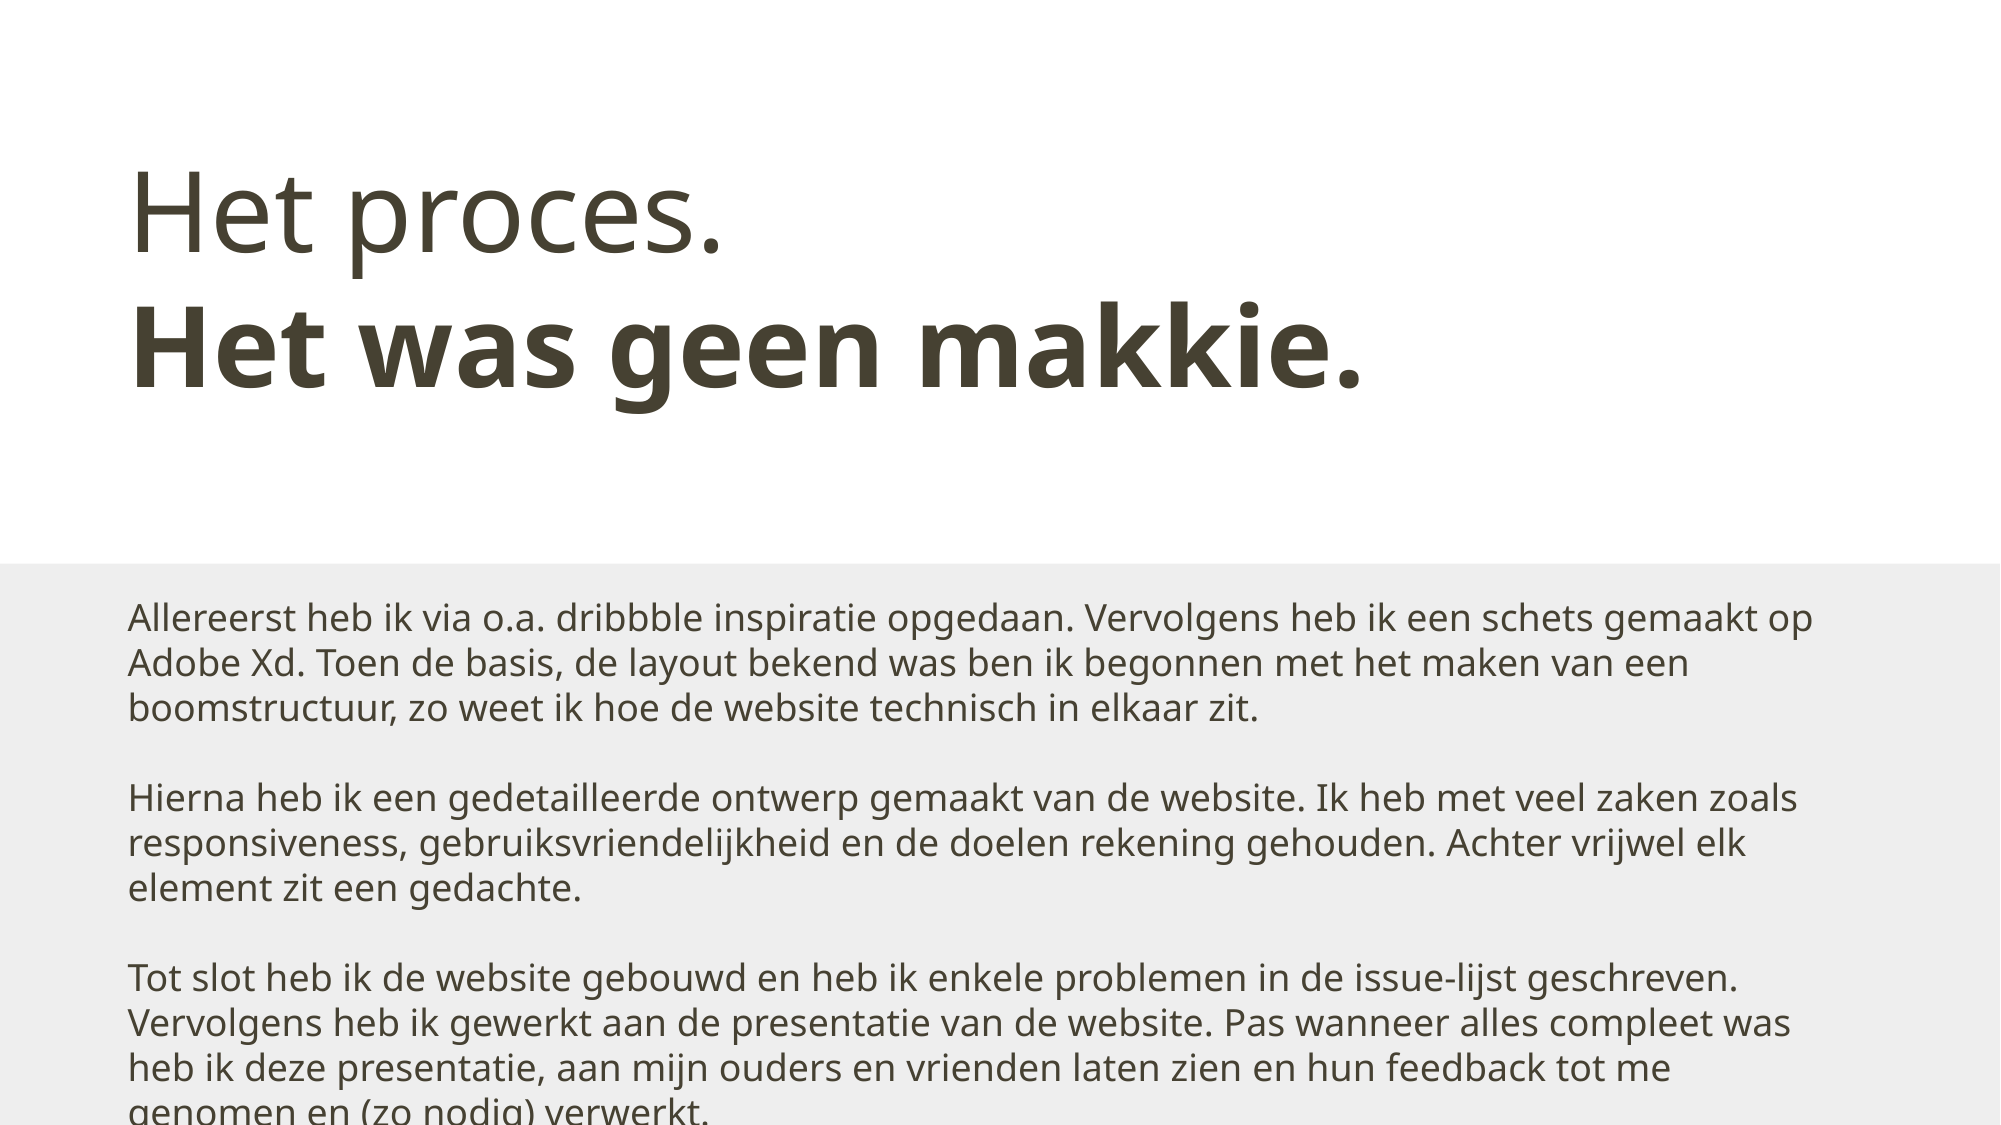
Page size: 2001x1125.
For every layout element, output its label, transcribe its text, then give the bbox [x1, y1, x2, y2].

text_box Het proces. Het was geen makkie. [112, 132, 1836, 421]
text_box [156, 1108, 166, 1114]
text_box [636, 1108, 646, 1114]
text_box [236, 1108, 246, 1125]
text_box [0, 563, 2000, 1125]
text_box [569, 1108, 579, 1114]
text_box [672, 1117, 681, 1125]
text_box [428, 1108, 439, 1125]
text_box [488, 1102, 529, 1125]
text_box [312, 1108, 322, 1114]
text_box [473, 1108, 485, 1124]
text_box [199, 1108, 211, 1124]
text_box [132, 1108, 144, 1124]
text_box [530, 1102, 669, 1125]
text_box [610, 1110, 619, 1125]
text_box [177, 1108, 188, 1125]
text_box [506, 1108, 518, 1124]
text_box [333, 1108, 344, 1125]
text_box Allereerst heb ik via o.a. dribbble inspiratie opgedaan. Vervolgens heb ik een schets gemaakt op Adobe Xd. Toen de basis, de layout bekend was ben ik begonnen met het maken van een boomstructuur, zo weet ik hoe de website technisch in elkaar zit. Hierna heb ik een gedetailleerde ontwerp gemaakt van de website. Ik heb met veel zaken zoals responsiveness, gebruiksvriendelijkheid en de doelen rekening gehouden. Achter vrijwel elk element zit een gedachte. Tot slot heb ik de website gebouwd en heb ik enkele problemen in de issue-lijst geschreven. Vervolgens heb ik gewerkt aan de presentatie van de website. Pas wanneer alles compleet was heb ik deze presentatie, aan mijn ouders en vrienden laten zien en hun feedback tot me genomen en (zo nodig) verwerkt. [112, 586, 1863, 1102]
text_box [365, 1102, 485, 1125]
text_box [394, 1108, 406, 1124]
text_box [279, 1108, 290, 1125]
text_box [672, 1102, 691, 1125]
text_box [450, 1108, 462, 1124]
text_box [258, 1108, 268, 1114]
text_box [223, 1108, 233, 1125]
